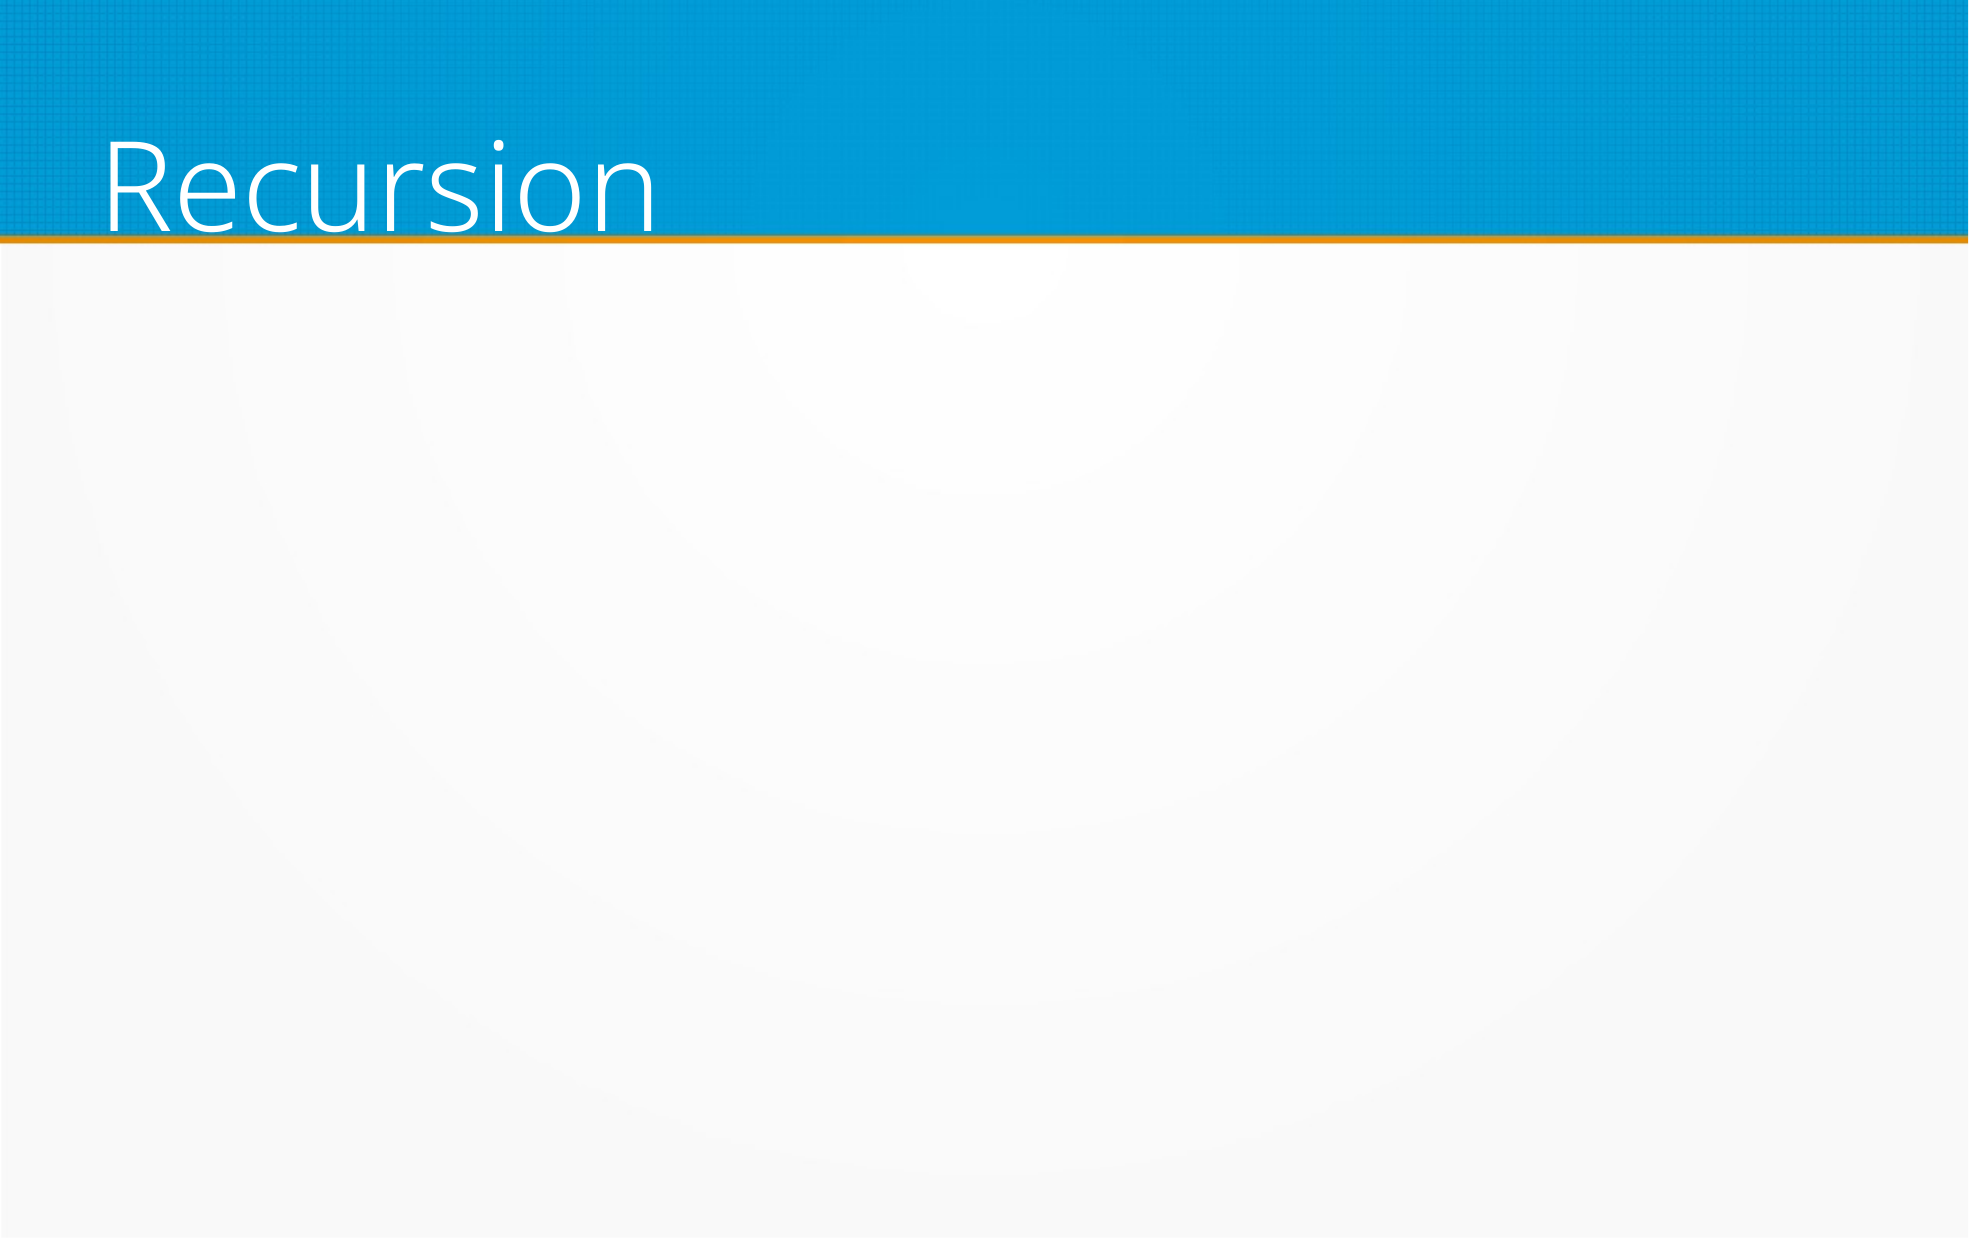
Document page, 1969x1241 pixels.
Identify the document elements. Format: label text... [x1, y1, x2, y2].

title Recursion [98, 49, 1870, 257]
picture [0, 233, 1969, 1241]
